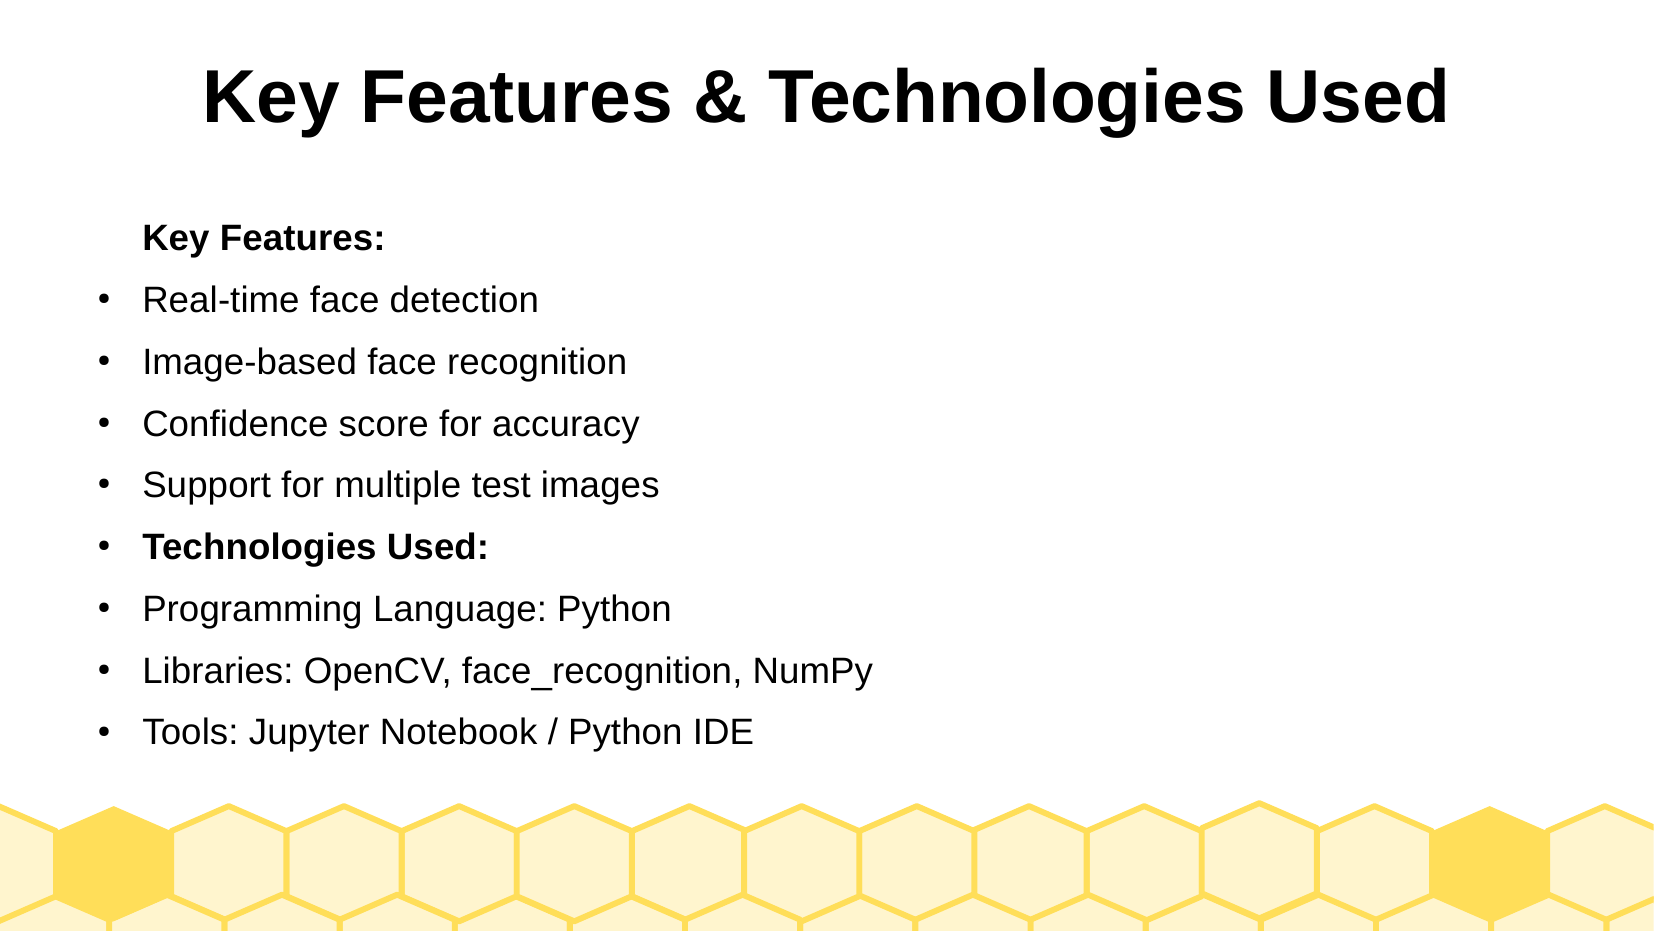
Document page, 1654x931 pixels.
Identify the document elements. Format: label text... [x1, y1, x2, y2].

title Key Features & Technologies Used [82, 37, 1571, 193]
list Key Features: Real-time face detection Image-based face recognition Confidence score for accuracy Support for multiple test images Technologies Used: Programming Language: Python Libraries: OpenCV, face_recognition, NumPy Tools: Jupyter Notebook / Python IDE [82, 217, 1571, 758]
